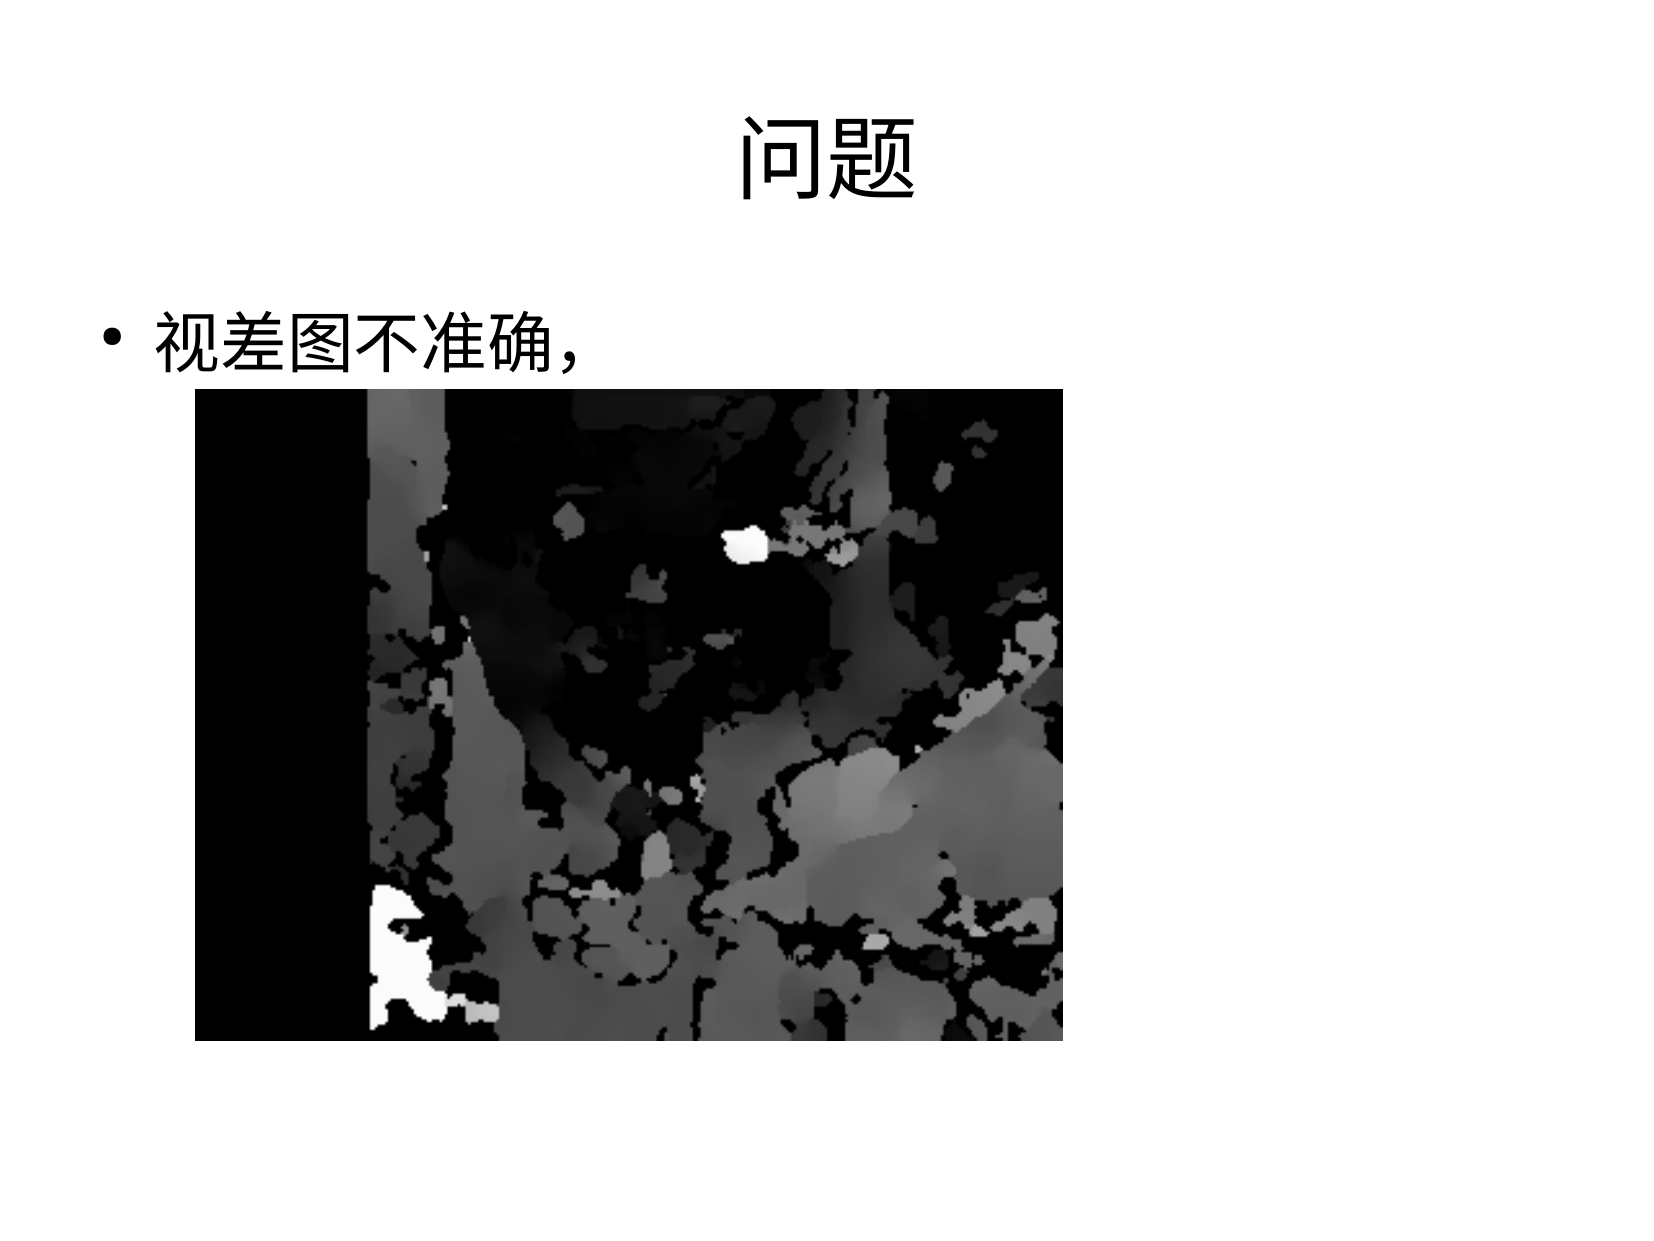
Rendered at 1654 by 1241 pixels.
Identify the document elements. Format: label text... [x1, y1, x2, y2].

title 问题 [82, 49, 1571, 257]
list 视差图不准确， [82, 290, 1571, 1010]
picture [195, 389, 1063, 1041]
